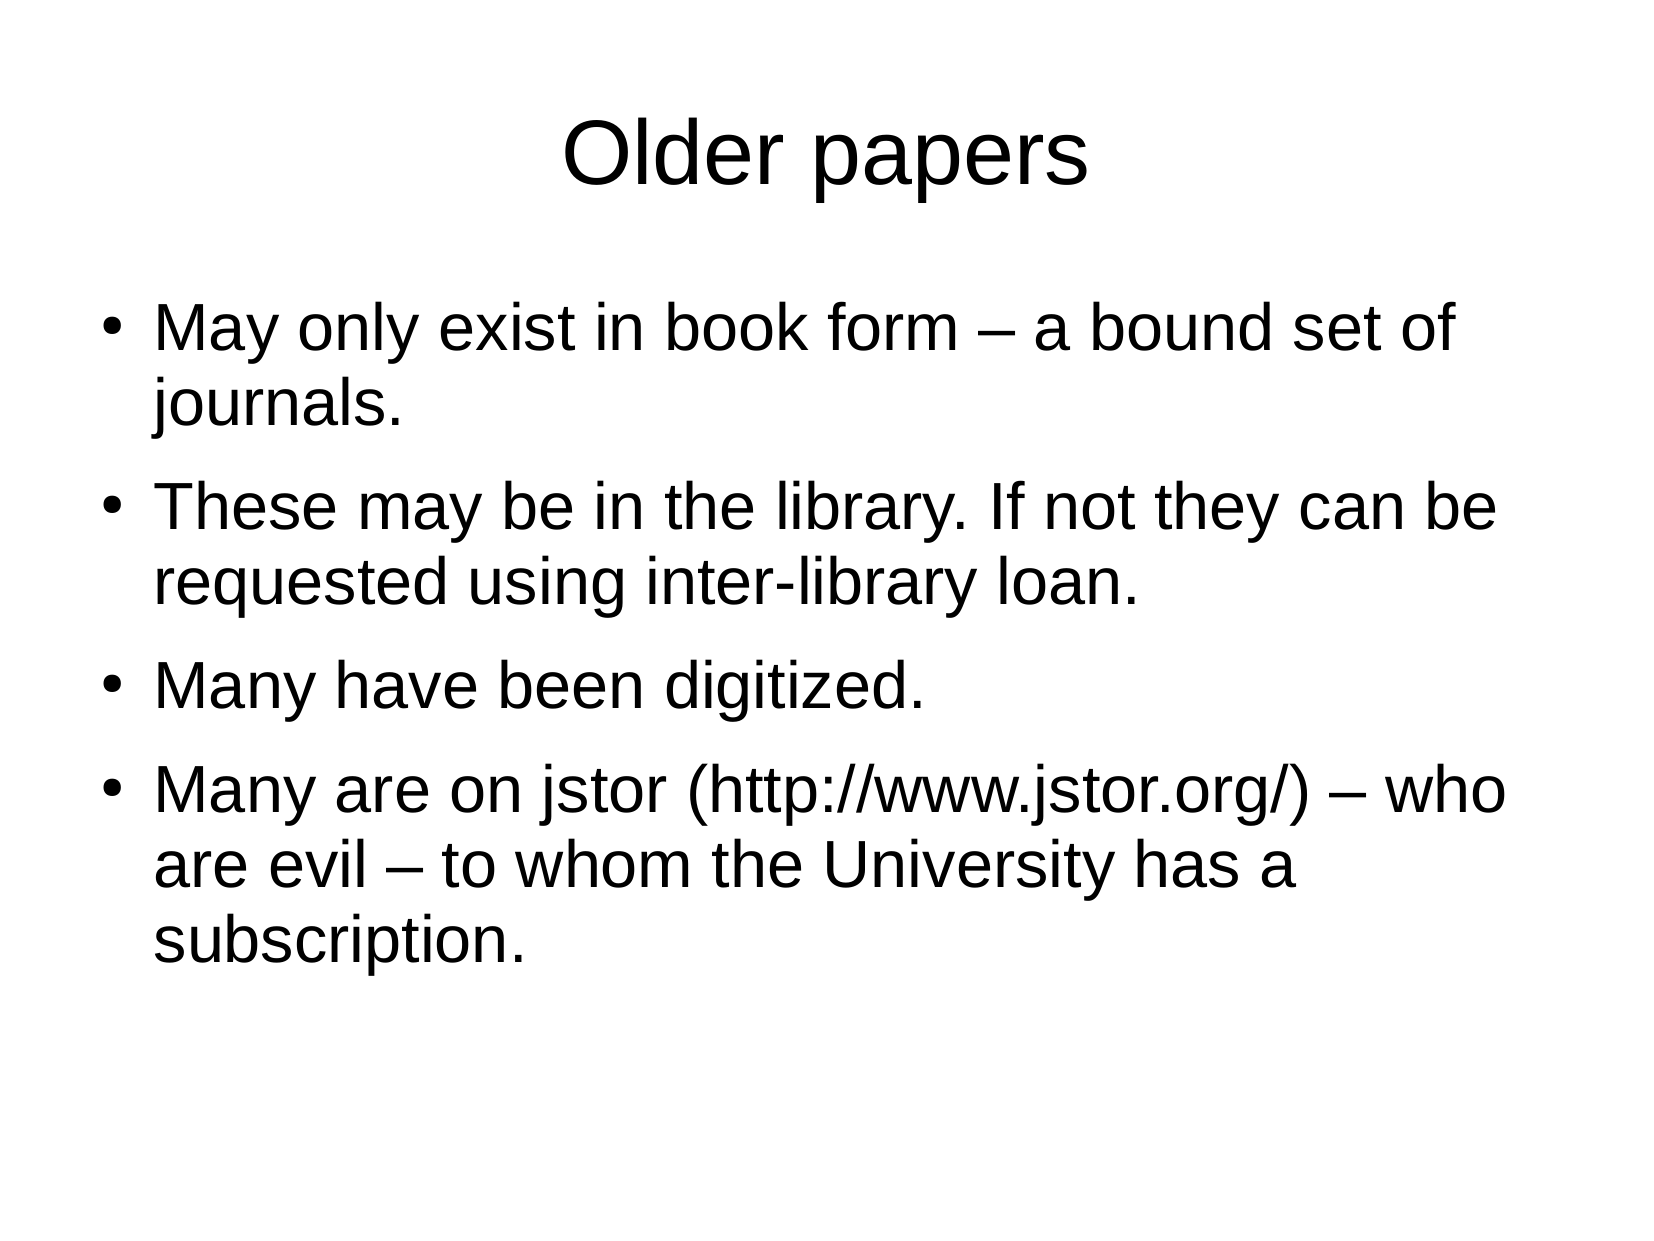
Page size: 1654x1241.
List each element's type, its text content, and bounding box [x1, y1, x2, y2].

title Older papers [82, 49, 1571, 257]
list May only exist in book form – a bound set of journals. These may be in the library. If not they can be requested using inter-library loan. Many have been digitized. Many are on jstor (http://www.jstor.org/) – who are evil – to whom the University has a subscription. [82, 290, 1571, 1010]
